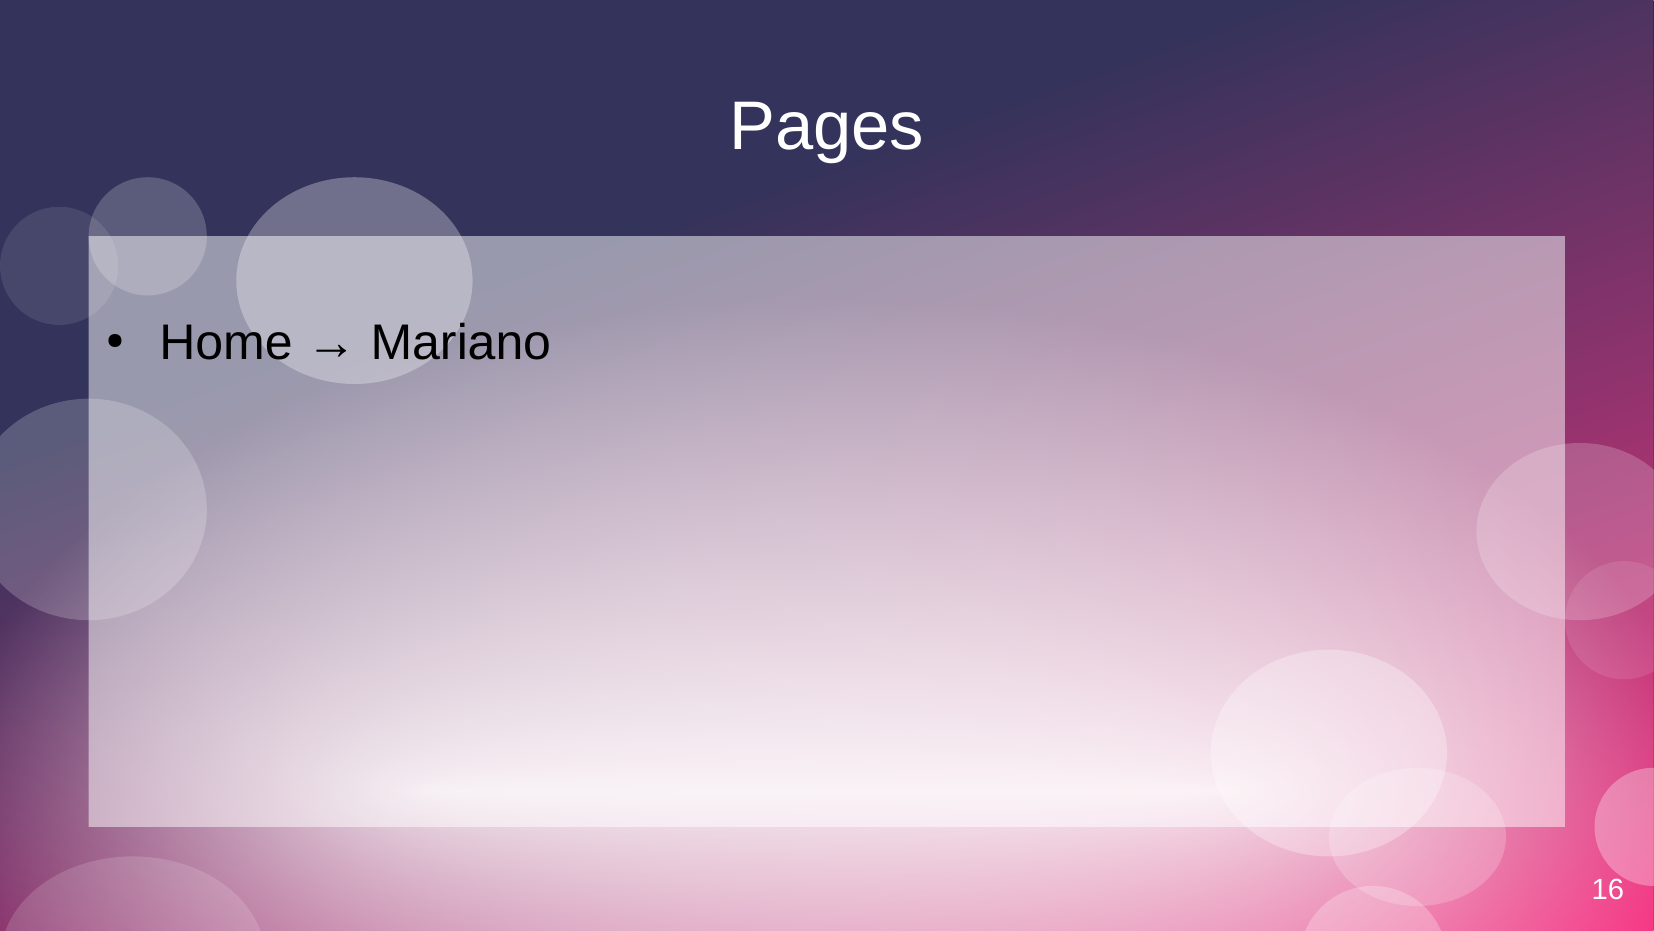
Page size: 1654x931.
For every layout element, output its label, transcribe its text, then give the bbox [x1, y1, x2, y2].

list Home → Mariano [88, 236, 1565, 827]
title Pages [88, 44, 1565, 207]
